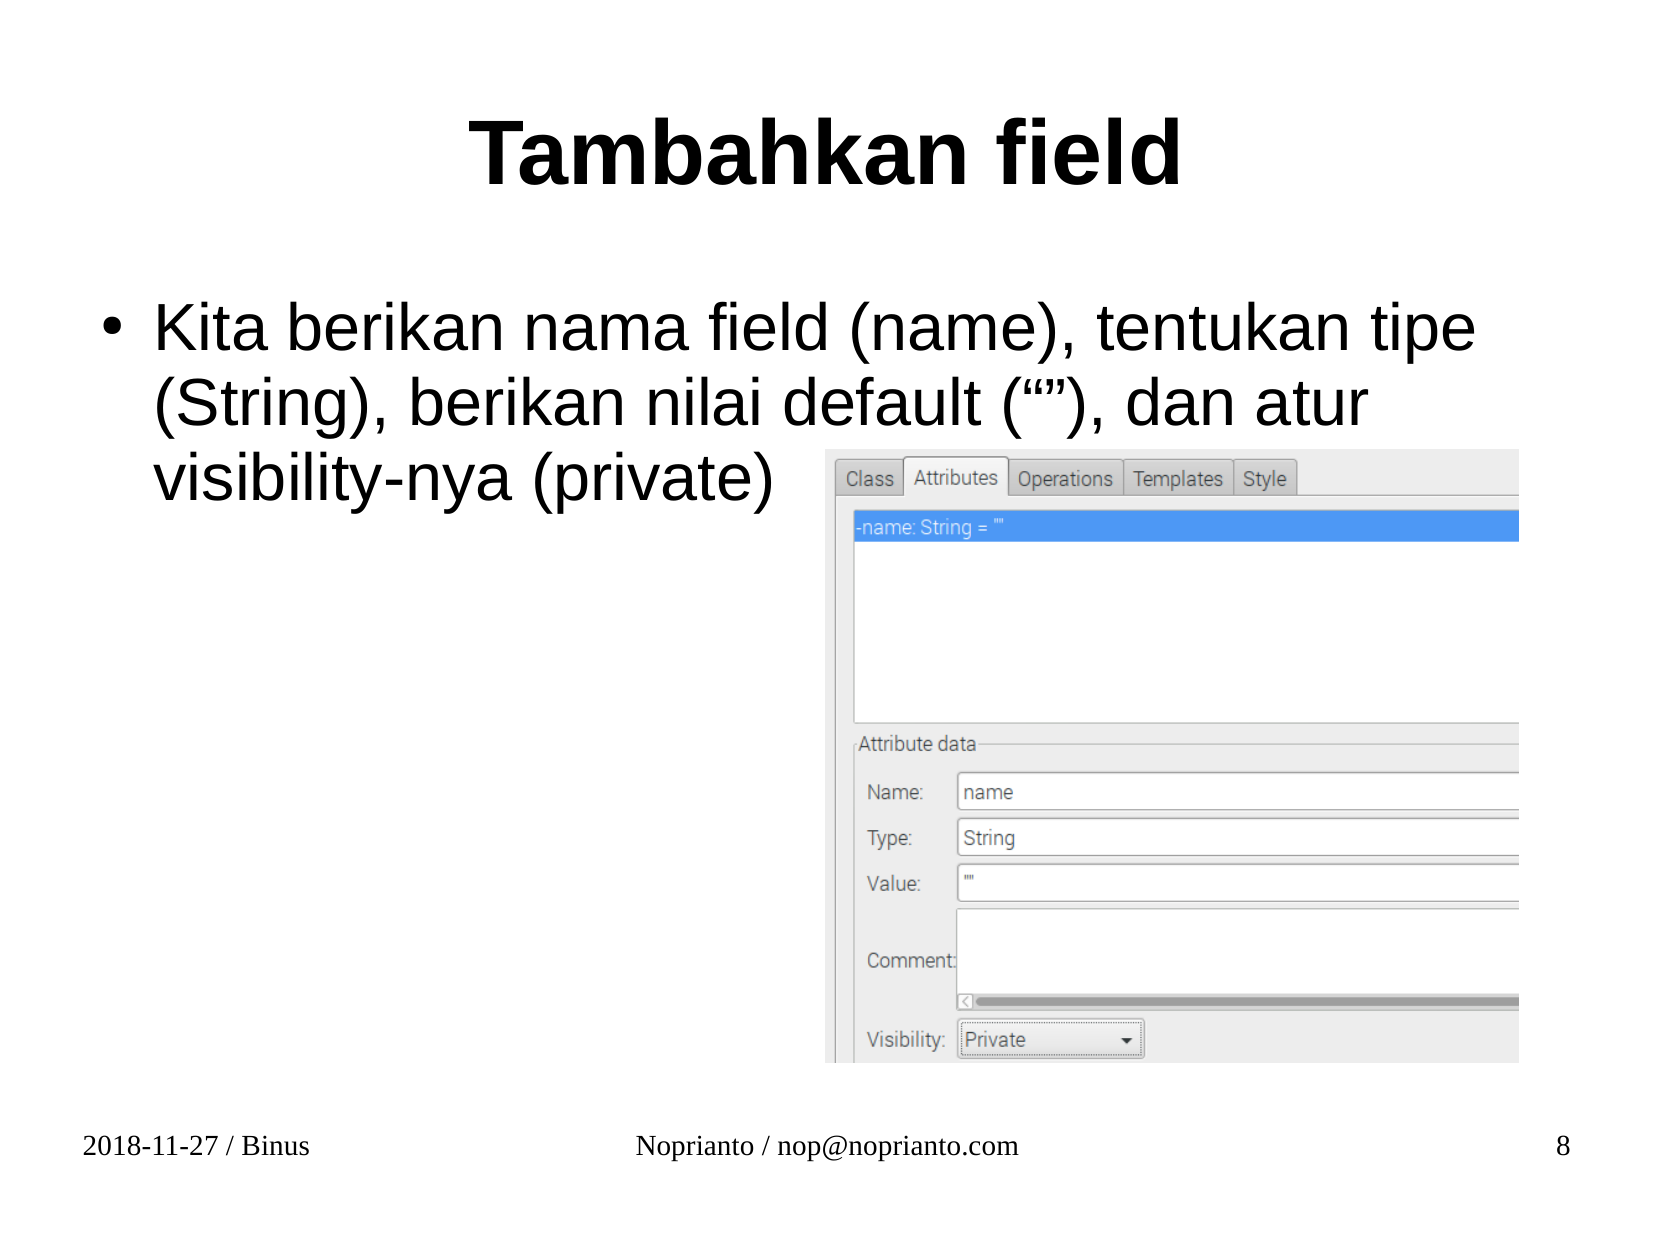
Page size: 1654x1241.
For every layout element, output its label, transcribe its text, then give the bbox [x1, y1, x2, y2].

picture [825, 449, 1519, 1063]
list Kita berikan nama field (name), tentukan tipe (String), berikan nilai default (“”), dan atur visibility-nya (private) [82, 290, 1571, 1010]
title Tambahkan field [82, 49, 1571, 257]
